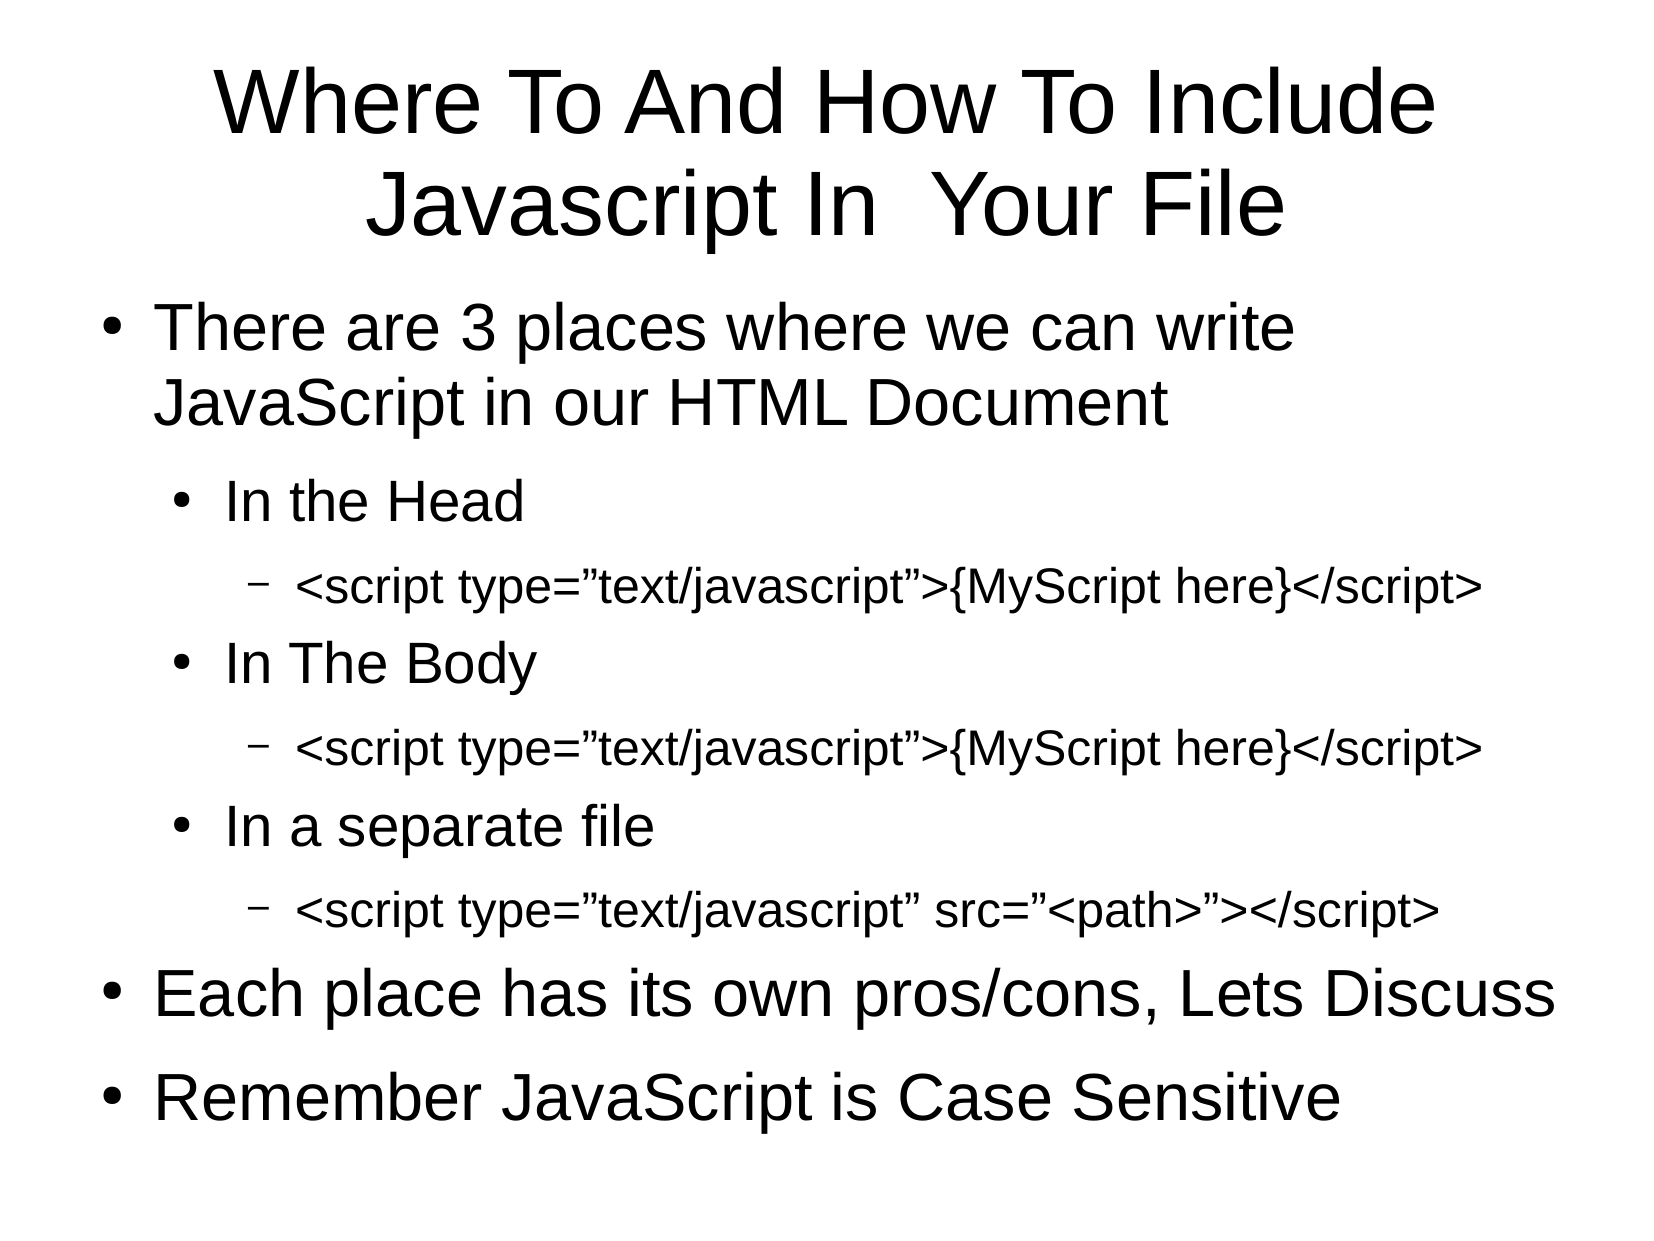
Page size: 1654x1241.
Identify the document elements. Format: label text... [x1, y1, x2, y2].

title Where To And How To Include Javascript In Your File [82, 49, 1571, 257]
list There are 3 places where we can write JavaScript in our HTML Document In the Head <script type=”text/javascript”>{MyScript here}</script> In The Body <script type=”text/javascript”>{MyScript here}</script> In a separate file <script type=”text/javascript” src=”<path>”></script> Each place has its own pros/cons, Lets Discuss Remember JavaScript is Case Sensitive [82, 290, 1571, 1135]
